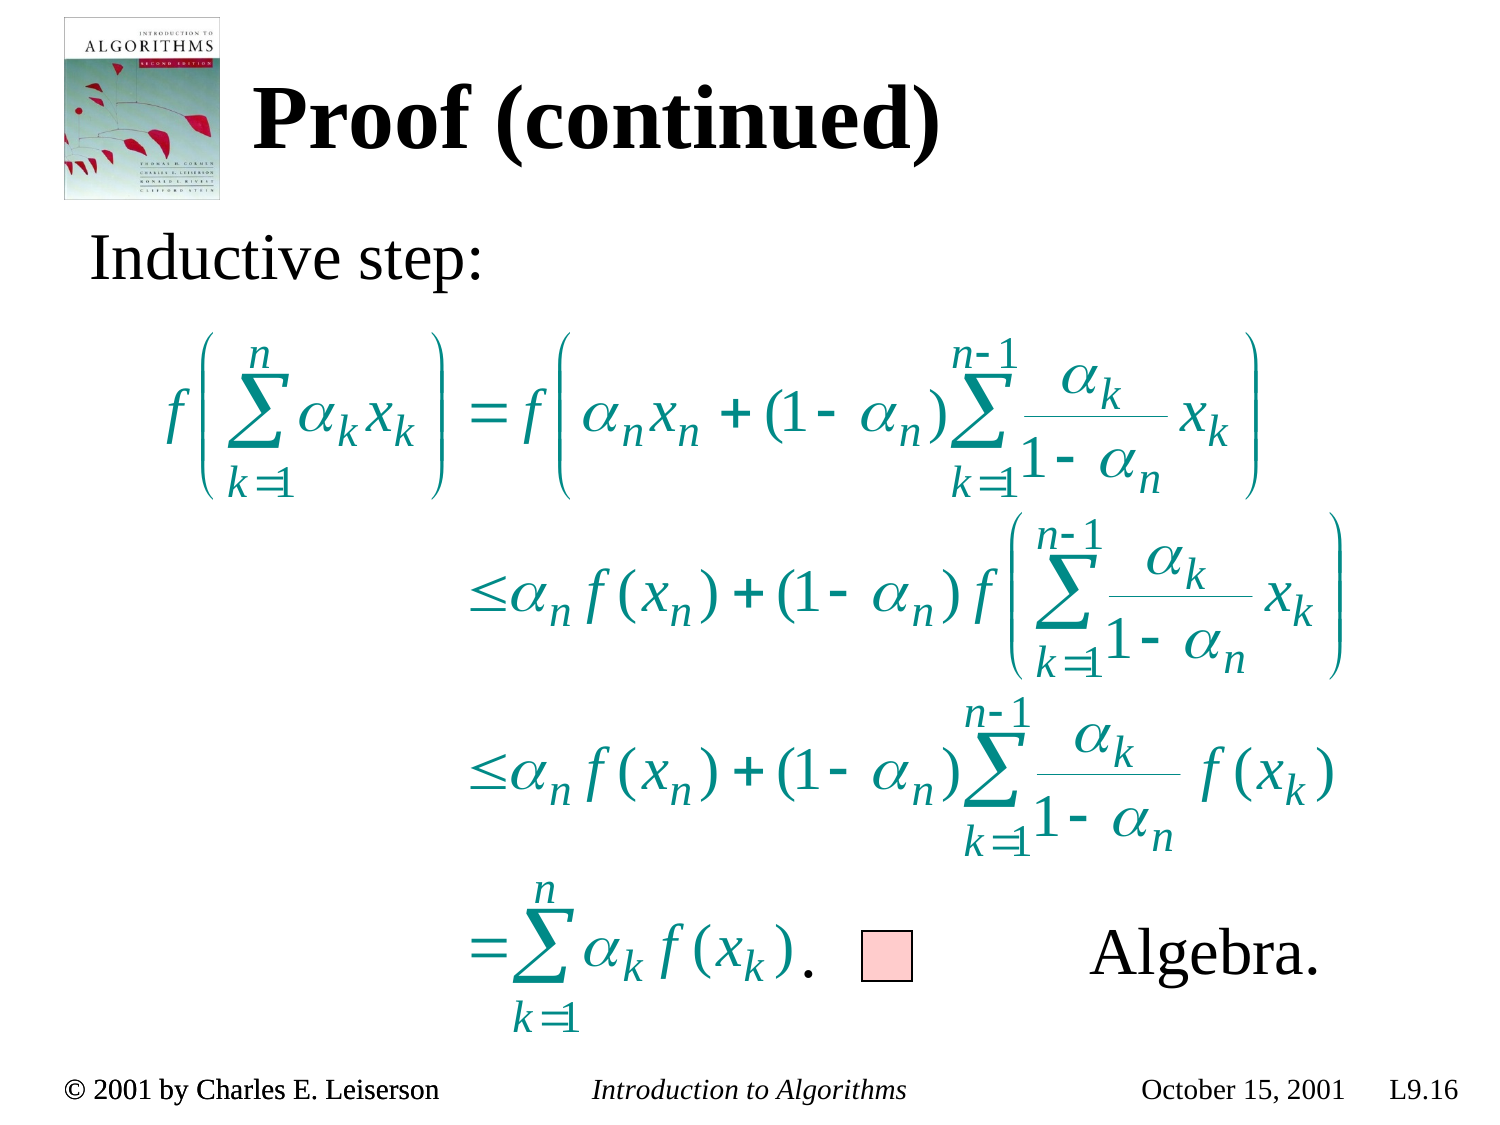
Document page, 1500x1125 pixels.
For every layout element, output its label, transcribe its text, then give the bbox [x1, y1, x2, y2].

text_box [862, 931, 913, 982]
text_box Introduction to Algorithms [577, 1062, 923, 1113]
text_box Inductive step: [74, 204, 501, 301]
text_box Proof (continued) [237, 24, 1476, 213]
text_box Algebra. [1074, 899, 1337, 996]
text_box October 15, 2001 L9.<number> [1033, 1062, 1474, 1113]
text_box . [785, 903, 832, 999]
picture [64, 17, 220, 200]
chart [152, 326, 1351, 1038]
